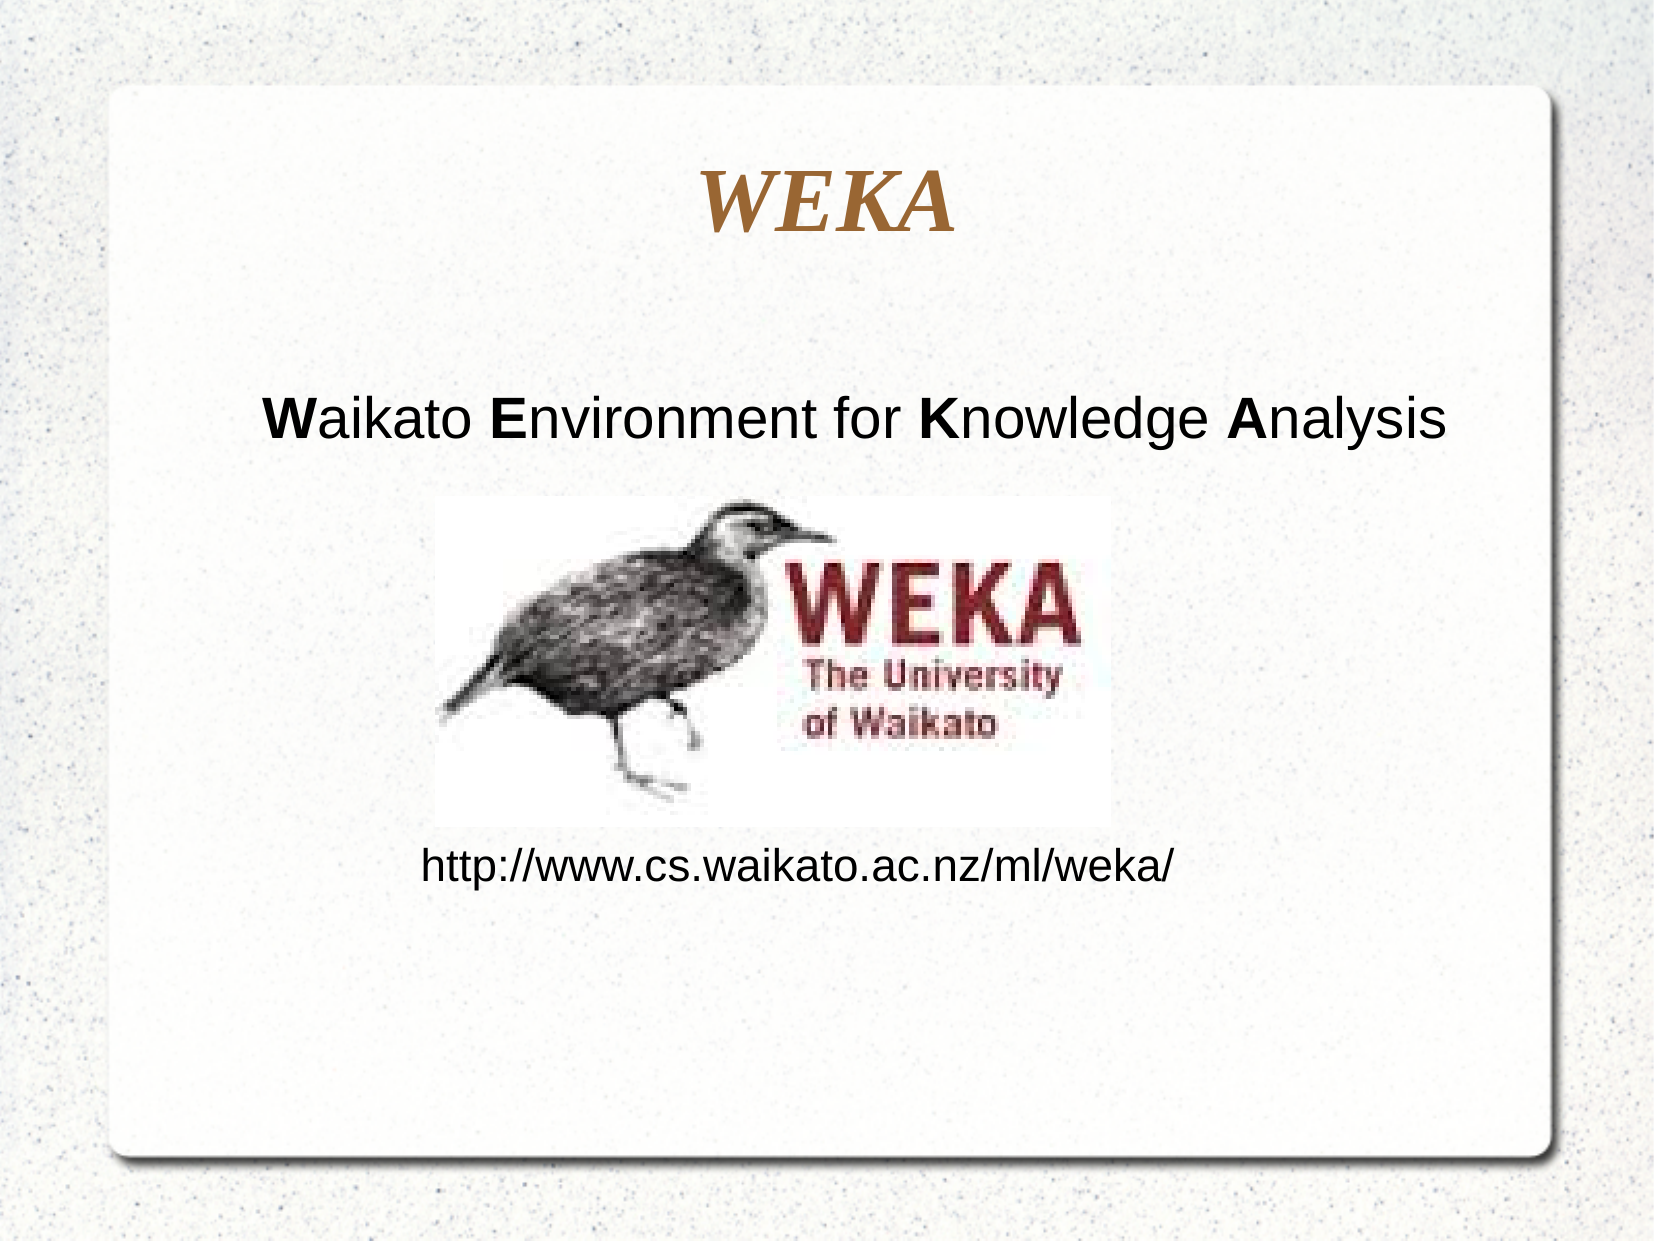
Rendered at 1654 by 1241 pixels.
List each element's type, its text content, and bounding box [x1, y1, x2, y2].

picture [0, 0, 1654, 1241]
text_box http://www.cs.waikato.ac.nz/ml/weka/ [405, 832, 1217, 962]
text_box Waikato Environment for Knowledge Analysis [248, 377, 1489, 460]
title WEKA [118, 96, 1536, 304]
